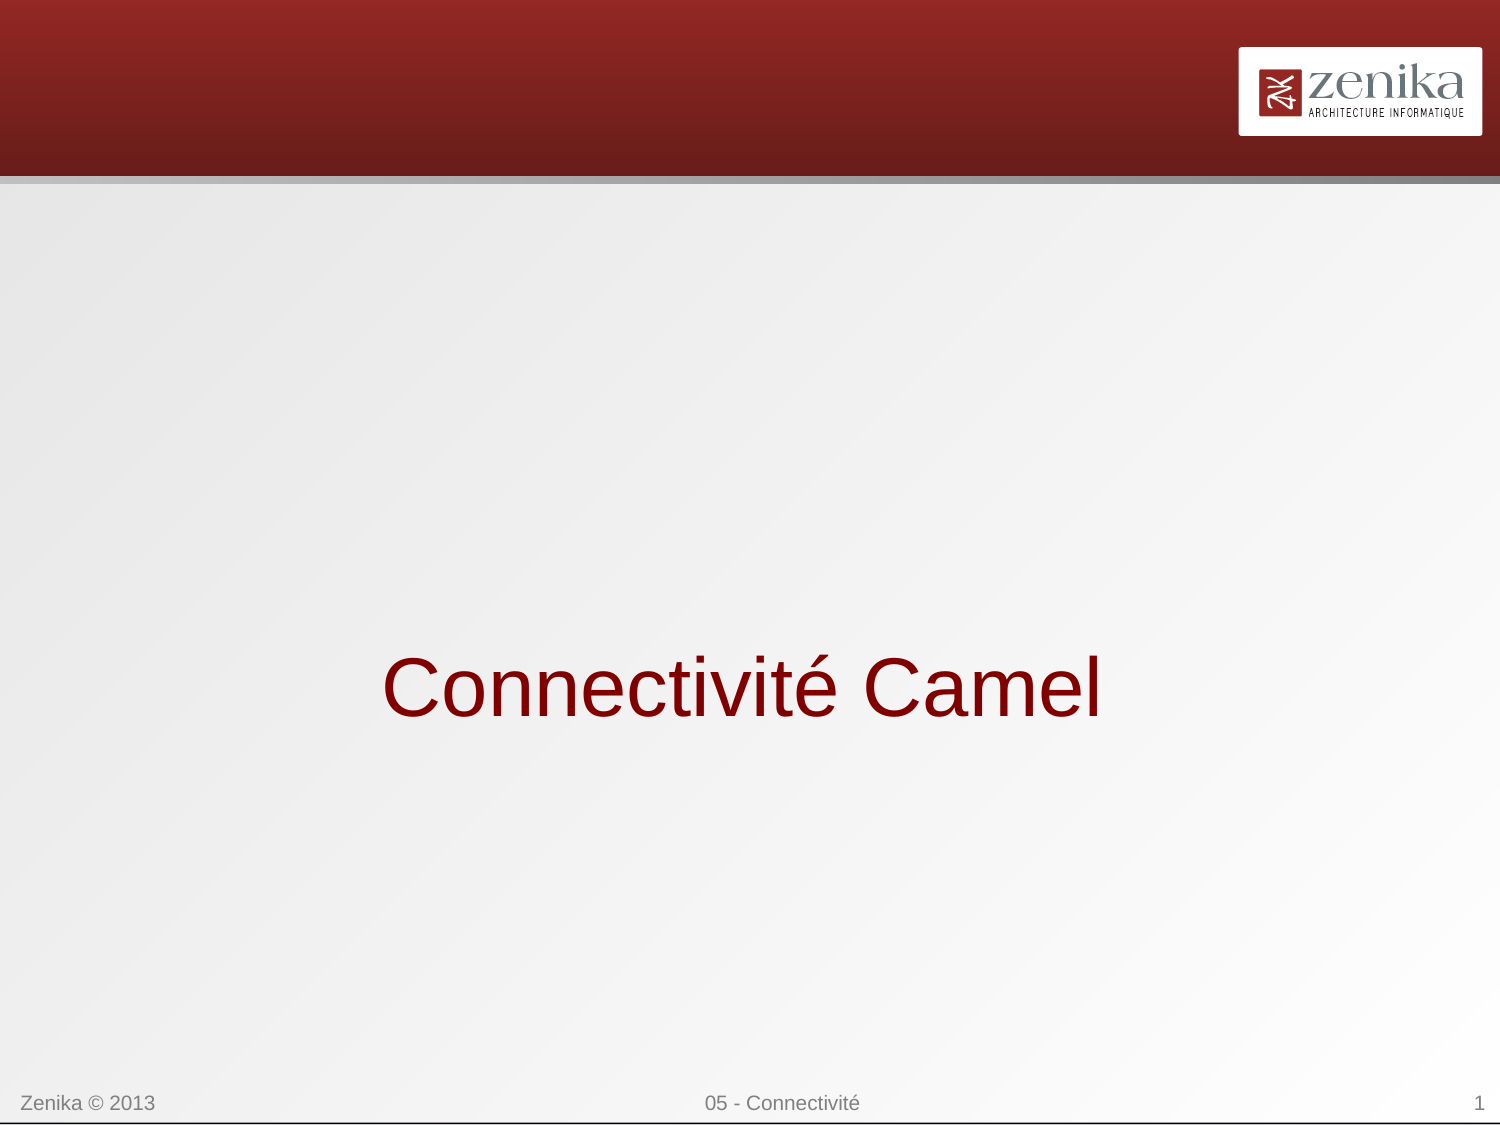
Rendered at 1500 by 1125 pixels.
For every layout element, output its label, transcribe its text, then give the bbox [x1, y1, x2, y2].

picture [1257, 58, 1464, 125]
subtitle Connectivité Camel [50, 249, 1435, 1079]
